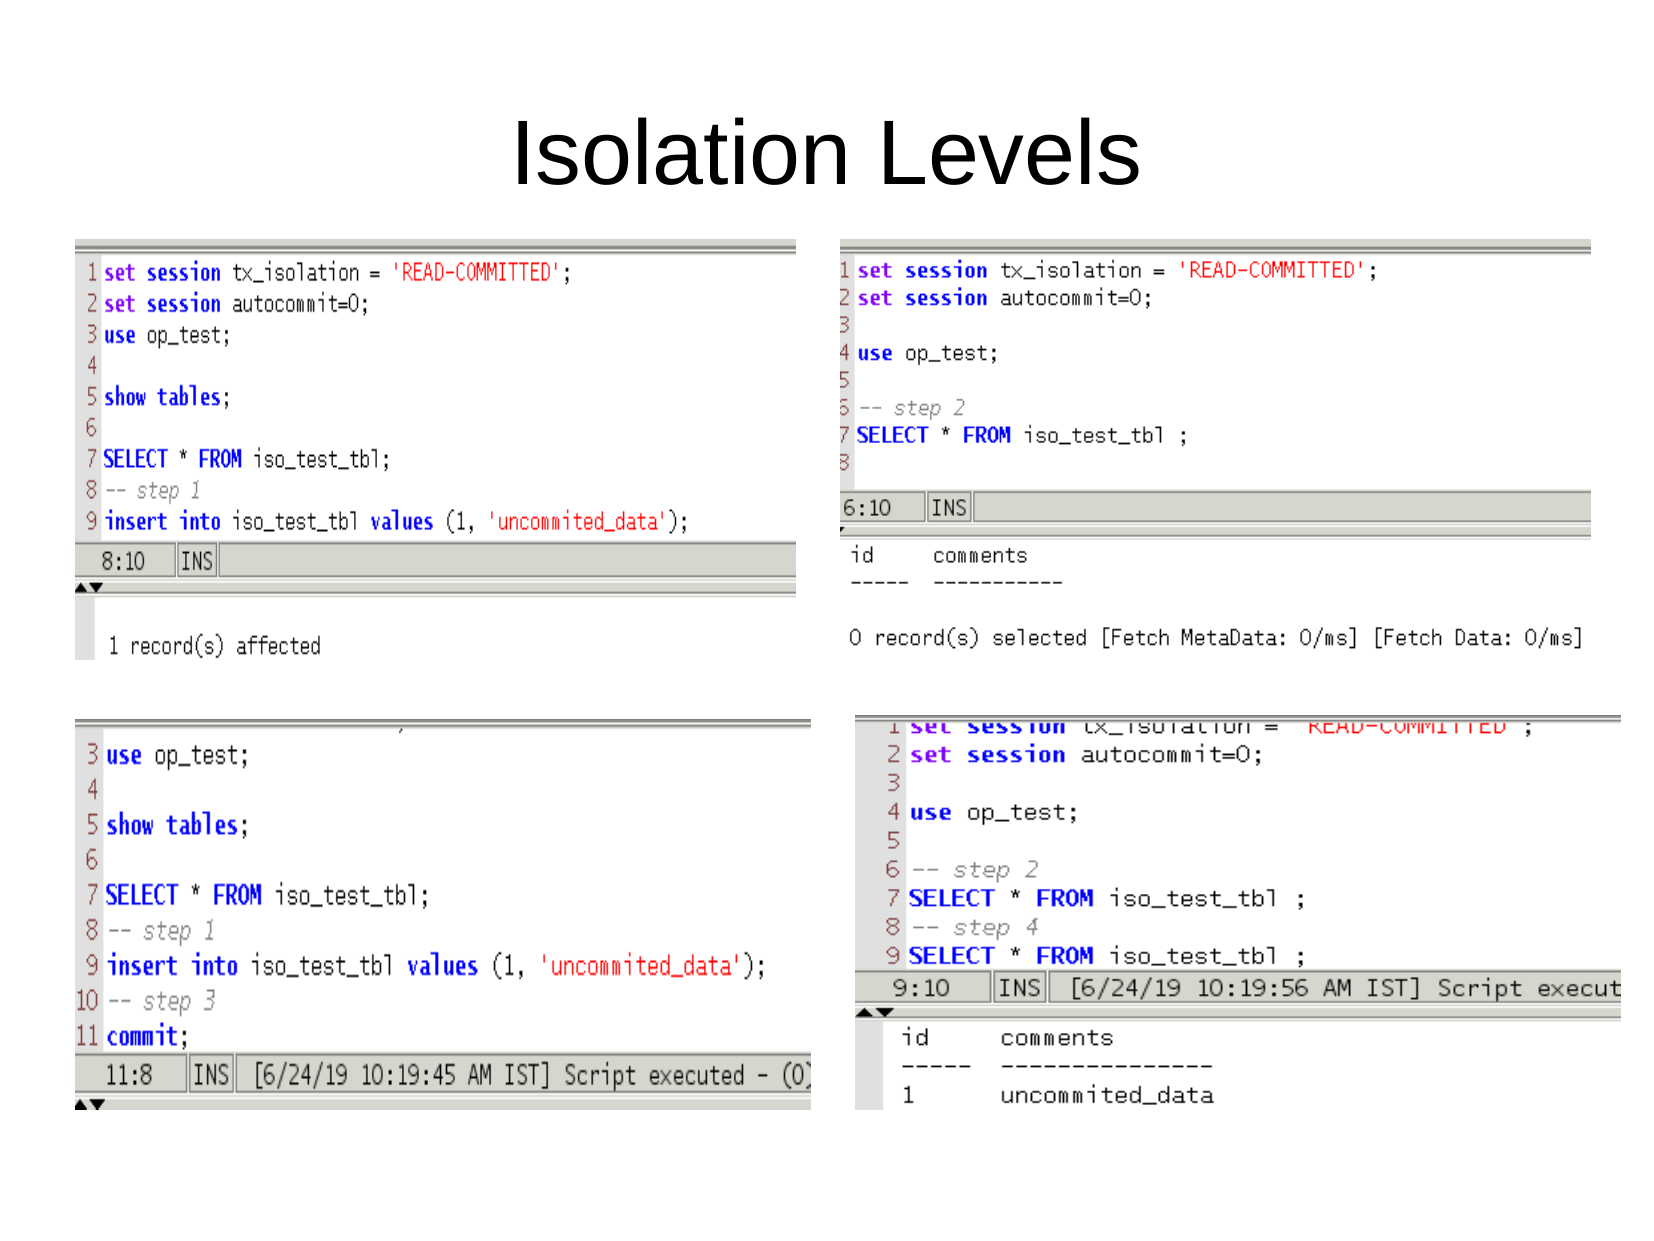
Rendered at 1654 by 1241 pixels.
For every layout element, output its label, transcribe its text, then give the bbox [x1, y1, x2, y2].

title Isolation Levels [82, 49, 1571, 257]
picture [840, 239, 1591, 661]
picture [855, 715, 1621, 1111]
picture [75, 719, 811, 1111]
picture [75, 239, 796, 661]
